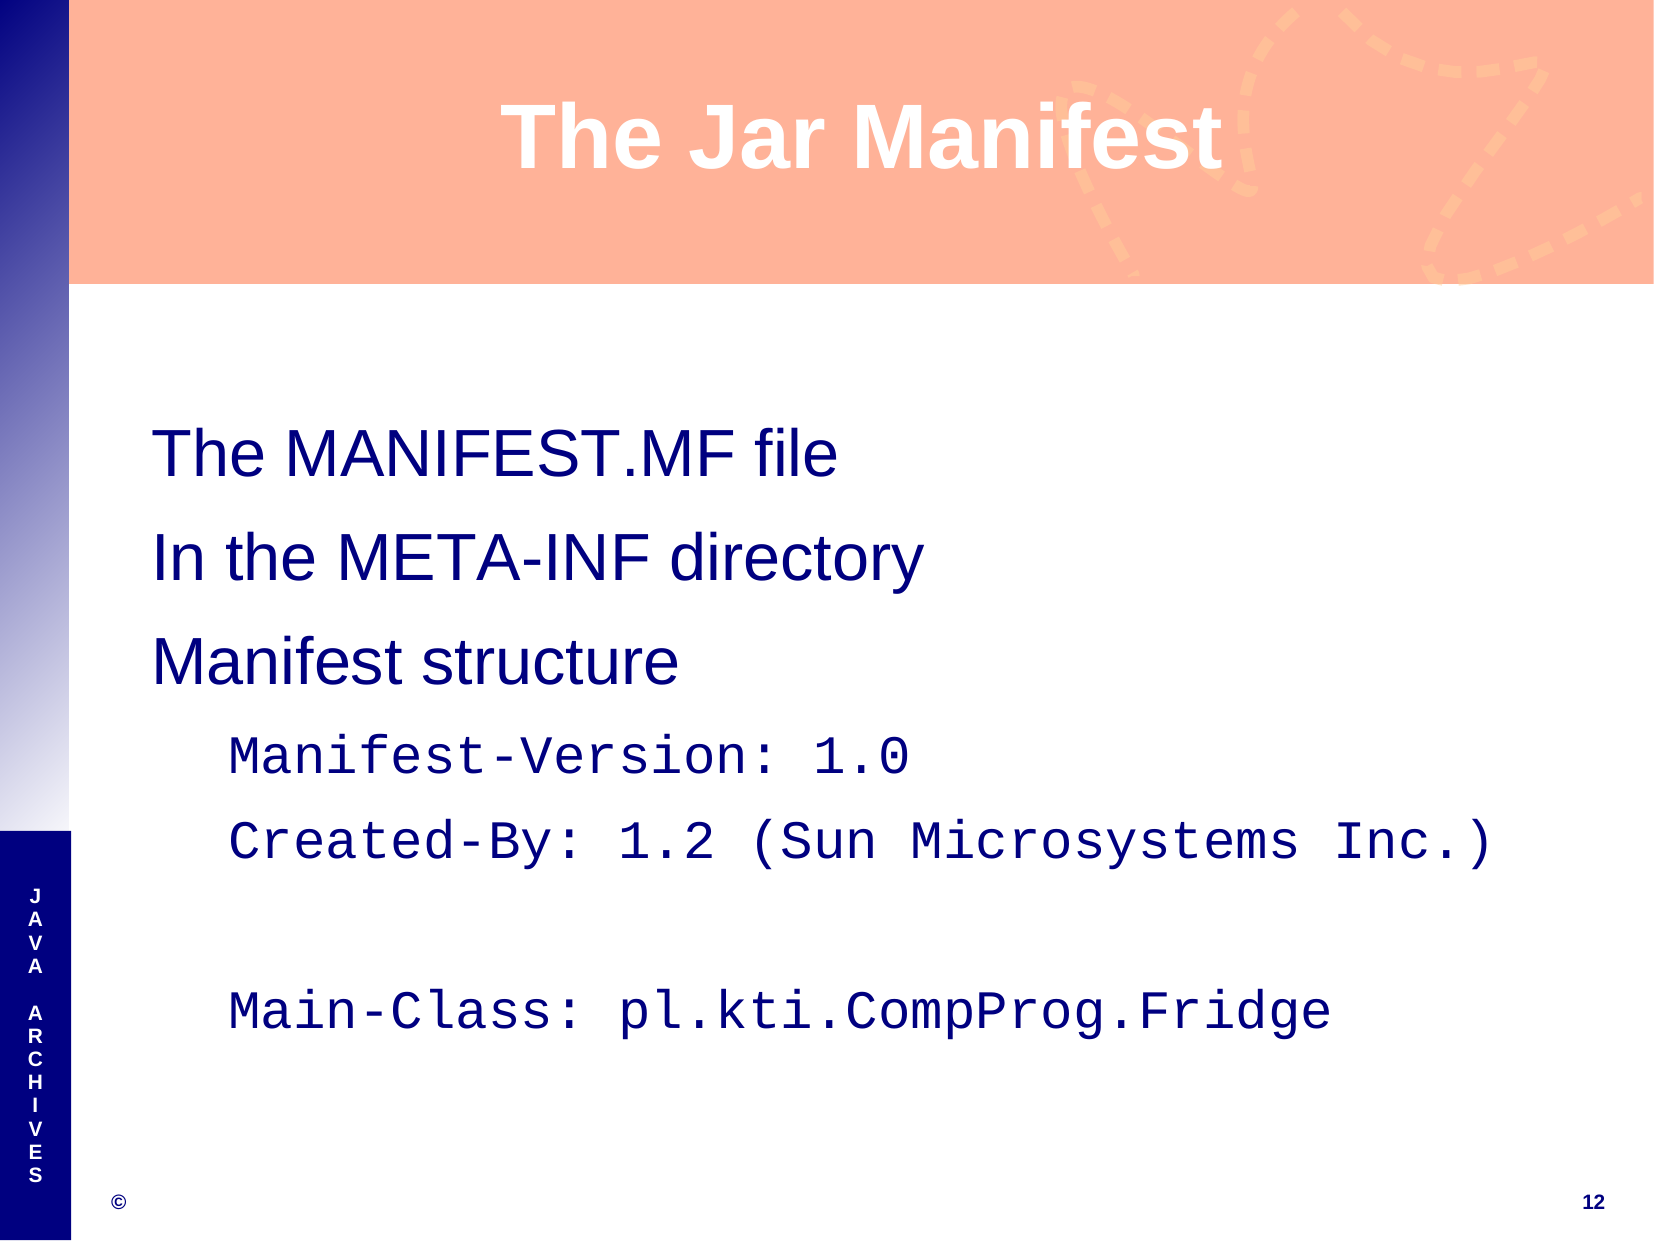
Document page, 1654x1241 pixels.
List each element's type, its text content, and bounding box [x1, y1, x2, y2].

text_box J A V A A R C H I V E S [0, 831, 71, 1241]
title The Jar Manifest [70, 33, 1654, 241]
list The MANIFEST.MF file In the META-INF directory Manifest structure Manifest-Version: 1.0 Created-By: 1.2 (Sun Microsystems Inc.) Main-Class: pl.kti.CompProg.Fridge [181, 415, 1544, 1045]
